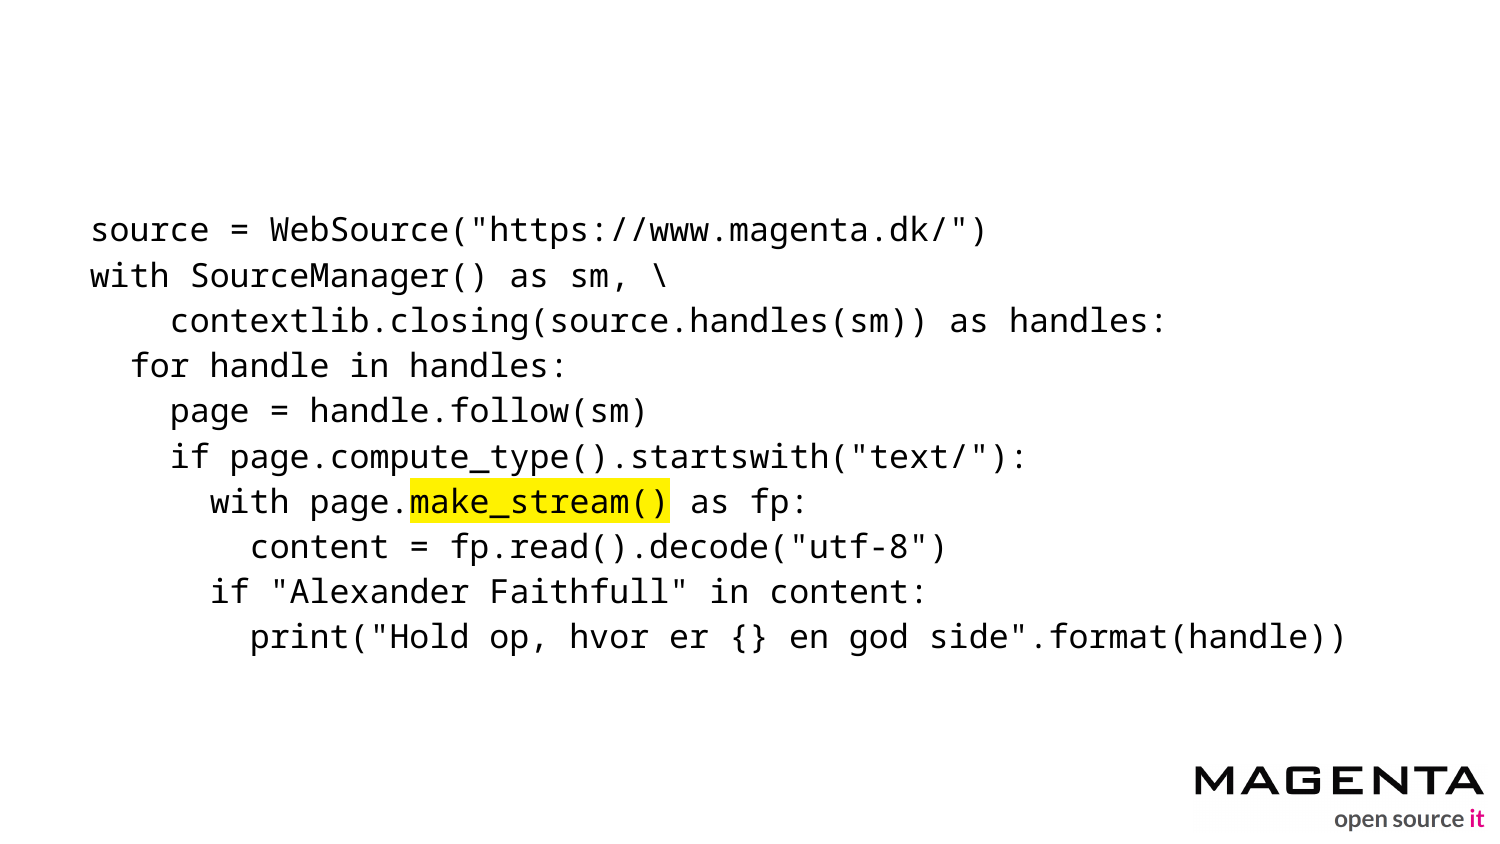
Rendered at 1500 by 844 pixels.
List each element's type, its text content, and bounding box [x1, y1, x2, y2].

text_box source = WebSource("https://www.magenta.dk/") with SourceManager() as sm, \ contextlib.closing(source.handles(sm)) as handles: for handle in handles: page = handle.follow(sm) if page.compute_type().startswith("text/"): with page.make_stream() as fp: content = fp.read().decode("utf-8") if "Alexander Faithfull" in content: print("Hold op, hvor er {} en god side".format(handle)) [75, 199, 1441, 632]
picture [1193, 764, 1488, 833]
